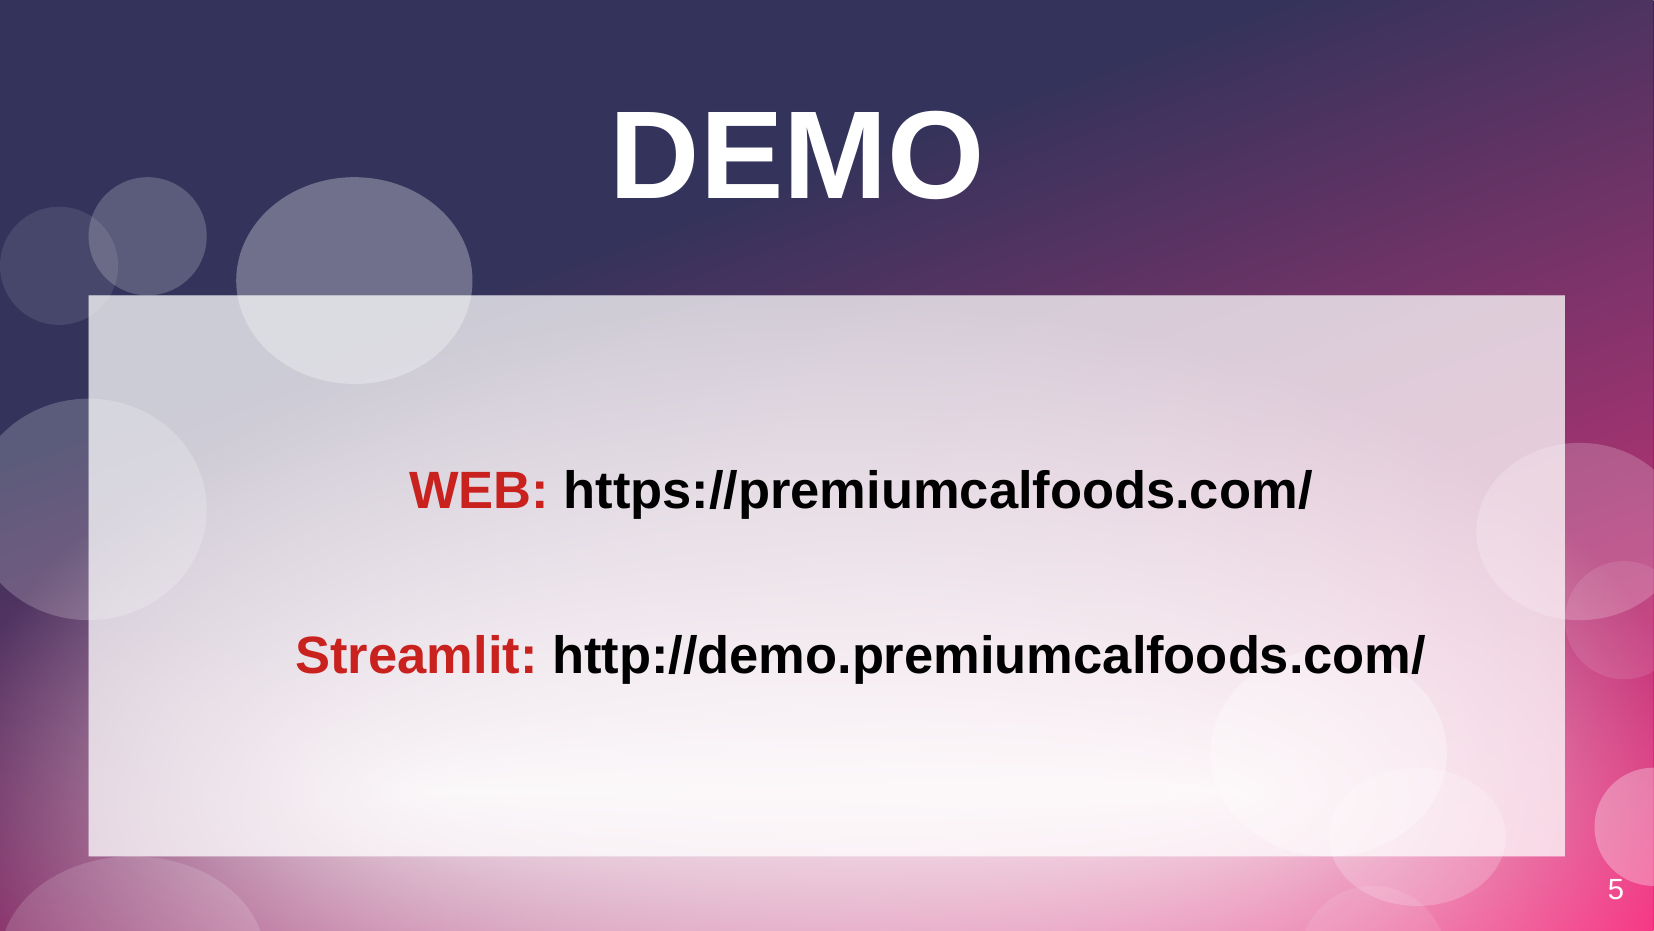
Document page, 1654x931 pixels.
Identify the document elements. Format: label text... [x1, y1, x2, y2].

title DEMO [59, 73, 1536, 237]
list WEB: https://premiumcalfoods.com/ Streamlit: http://demo.premiumcalfoods.com/ [88, 295, 1565, 857]
